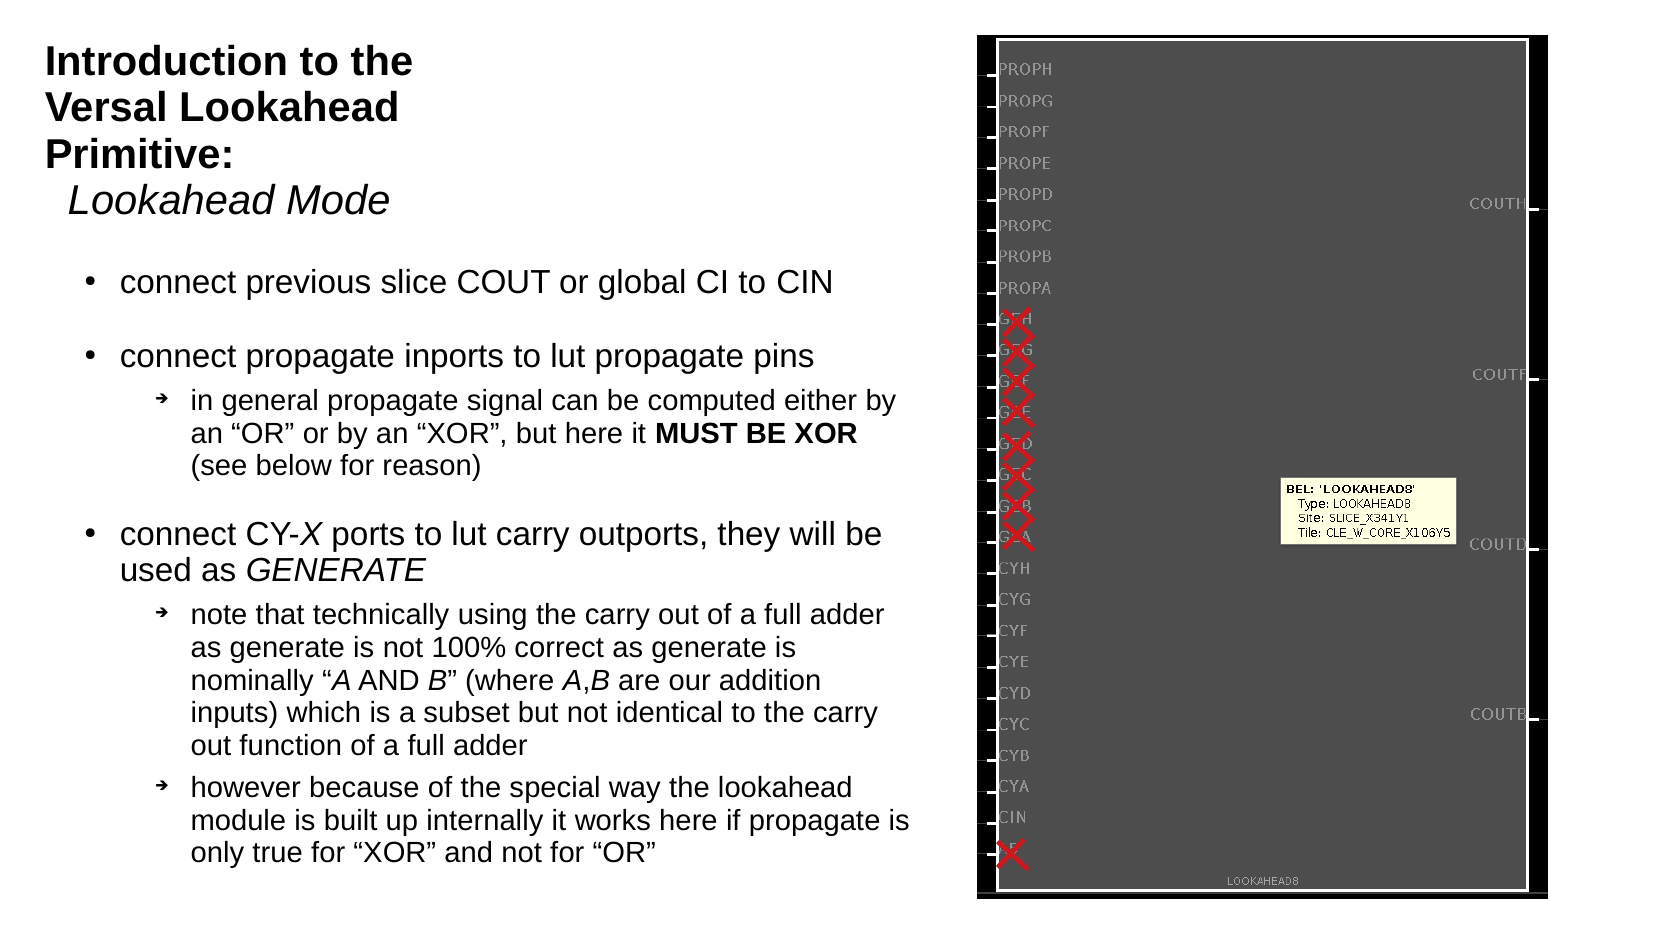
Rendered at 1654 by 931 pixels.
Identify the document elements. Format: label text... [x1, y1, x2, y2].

text_box connect previous slice COUT or global CI to CIN connect propagate inports to lut propagate pins in general propagate signal can be computed either by an “OR” or by an “XOR”, but here it MUST BE XOR (see below for reason) connect CY-X ports to lut carry outports, they will be used as GENERATE note that technically using the carry out of a full adder as generate is not 100% correct as generate is nominally “A AND B” (where A,B are our addition inputs) which is a subset but not identical to the carry out function of a full adder however because of the special way the lookahead module is built up internally it works here if propagate is only true for “XOR” and not for “OR” [69, 256, 931, 886]
picture [977, 35, 1548, 899]
text_box Introduction to the Versal Lookahead Primitive: Lookahead Mode [30, 30, 481, 231]
